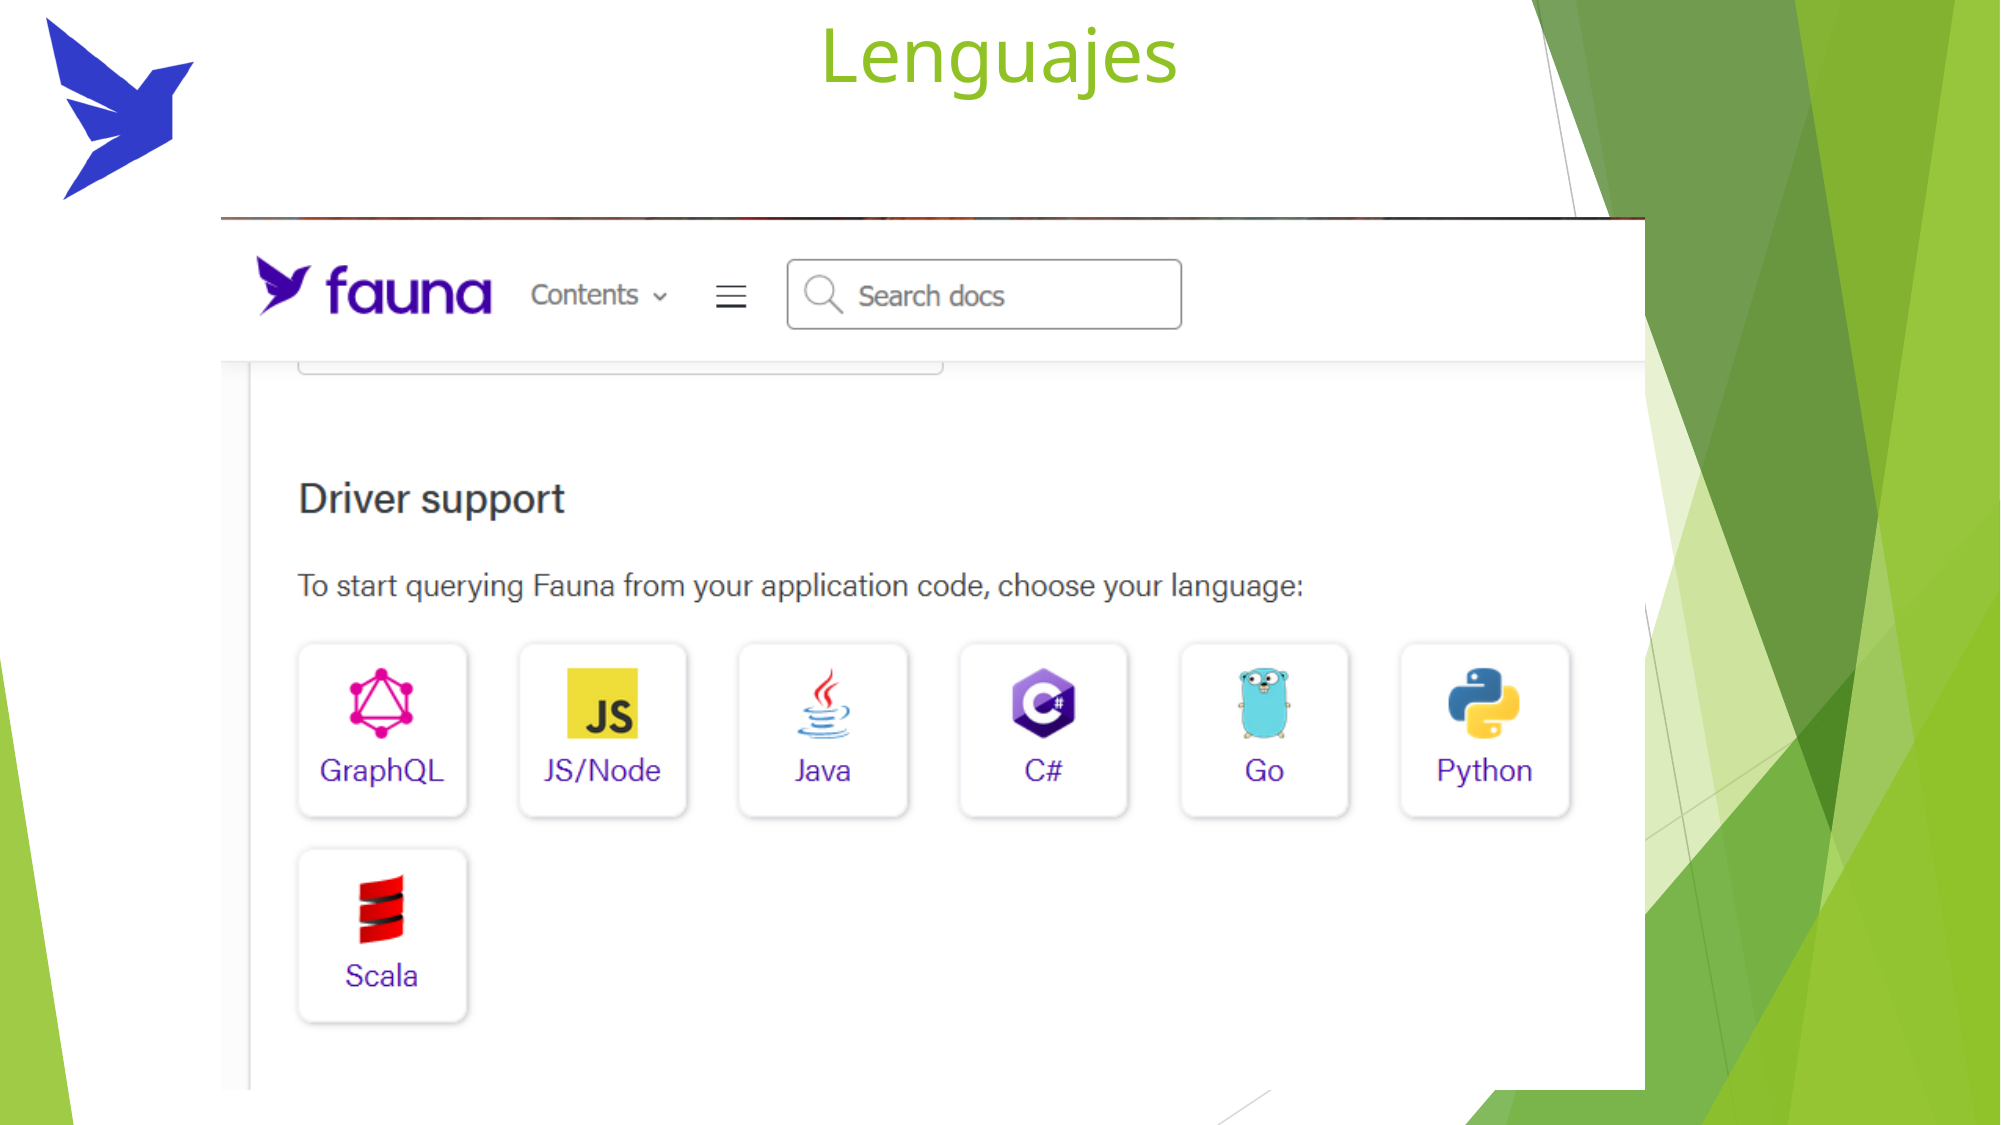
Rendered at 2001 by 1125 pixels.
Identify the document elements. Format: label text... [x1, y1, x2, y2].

title Lenguajes [137, 0, 1863, 218]
picture [46, 17, 229, 200]
picture [221, 217, 1645, 1090]
